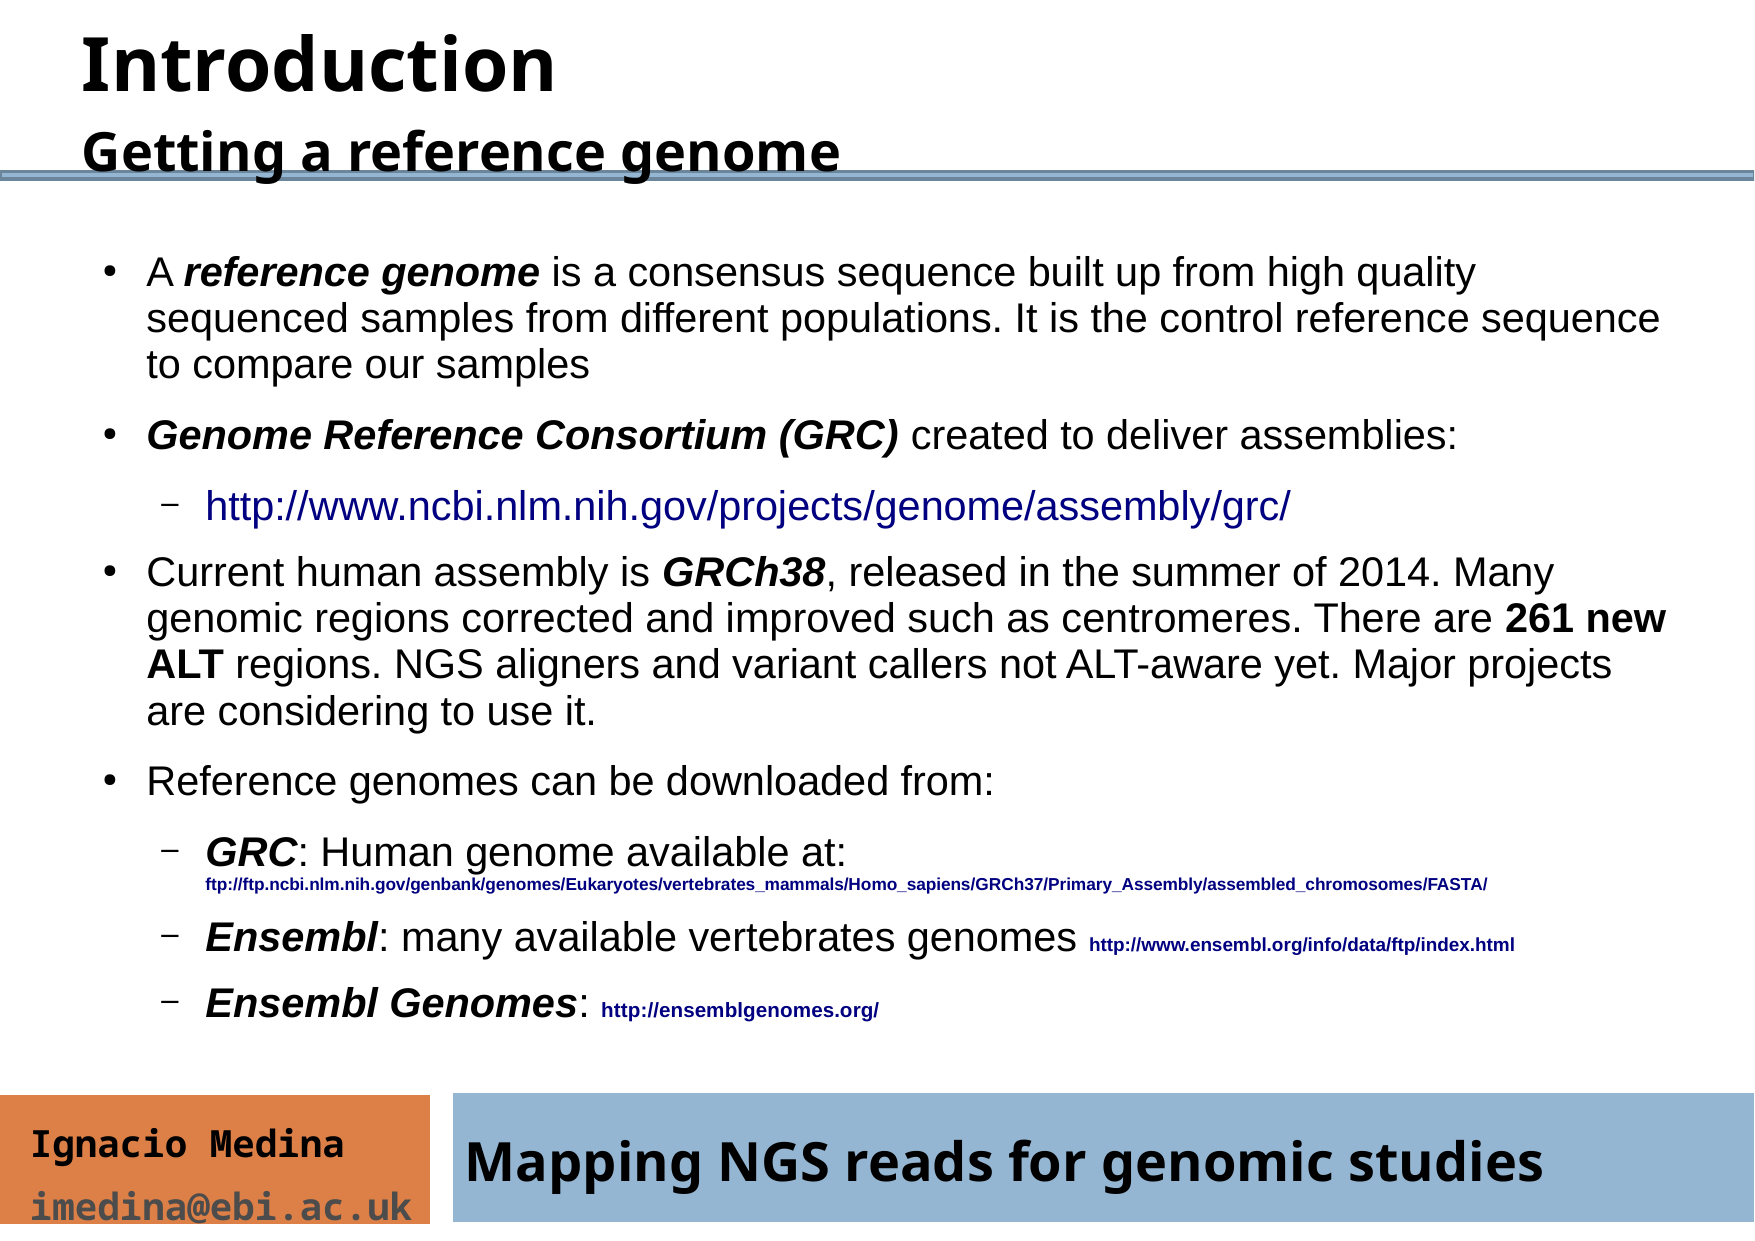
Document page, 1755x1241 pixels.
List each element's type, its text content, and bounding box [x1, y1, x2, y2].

list A reference genome is a consensus sequence built up from high quality sequenced samples from different populations. It is the control reference sequence to compare our samples Genome Reference Consortium (GRC) created to deliver assemblies: http://www.ncbi.nlm.nih.gov/projects/genome/assembly/grc/ Current human assembly is GRCh38, released in the summer of 2014. Many genomic regions corrected and improved such as centromeres. There are 261 new ALT regions. NGS aligners and variant callers not ALT-aware yet. Major projects are considering to use it. Reference genomes can be downloaded from: GRC: Human genome available at: ftp://ftp.ncbi.nlm.nih.gov/genbank/genomes/Eukaryotes/vertebrates_mammals/Homo_sapiens/GRCh37/Primary_Assembly/assembled_chromosomes/FASTA/ Ensembl: many available vertebrates genomes http://www.ensembl.org/info/data/ftp/index.html Ensembl Genomes: http://ensemblgenomes.org/ [87, 248, 1681, 1027]
text_box Ignacio Medina imedina@ebi.ac.uk [15, 1110, 436, 1224]
text_box Introduction Getting a reference genome [67, 3, 1688, 169]
text_box [0, 171, 274, 179]
text_box [648, 171, 1754, 179]
text_box Mapping NGS reads for genomic studies [450, 1116, 1726, 1195]
text_box [280, 171, 642, 179]
